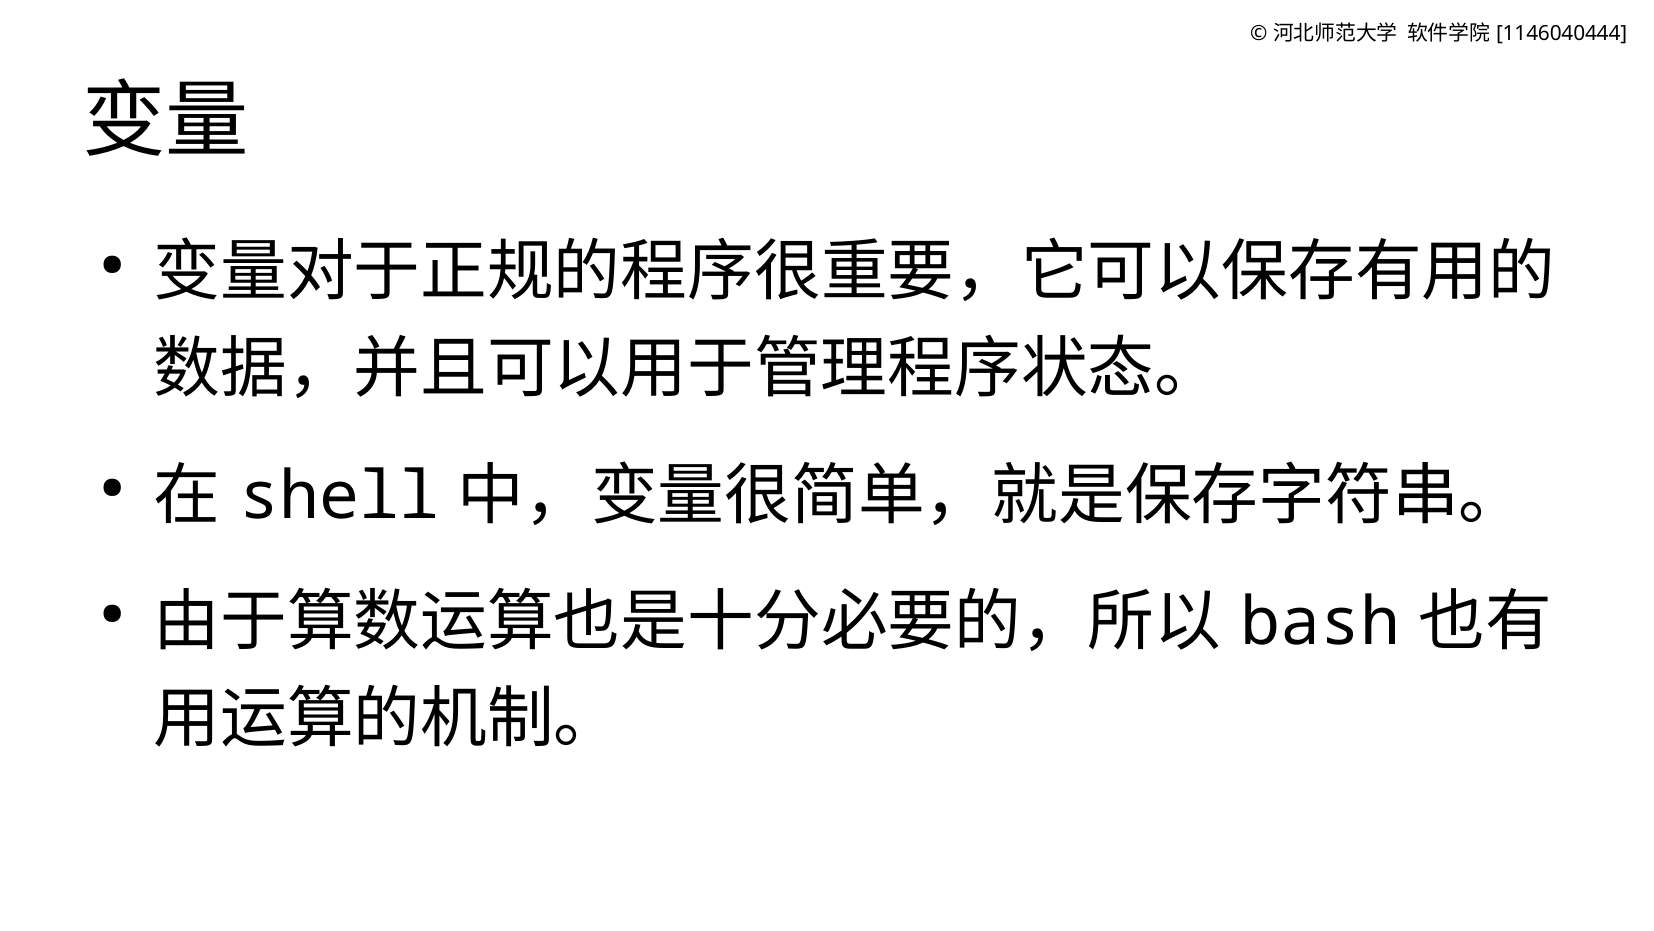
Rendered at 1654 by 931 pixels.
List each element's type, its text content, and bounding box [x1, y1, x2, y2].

title 变量 [82, 37, 1571, 189]
list 变量对于正规的程序很重要，它可以保存有用的数据，并且可以用于管理程序状态。 在shell中，变量很简单，就是保存字符串。 由于算数运算也是十分必要的，所以bash也有用运算的机制。 [82, 217, 1571, 804]
